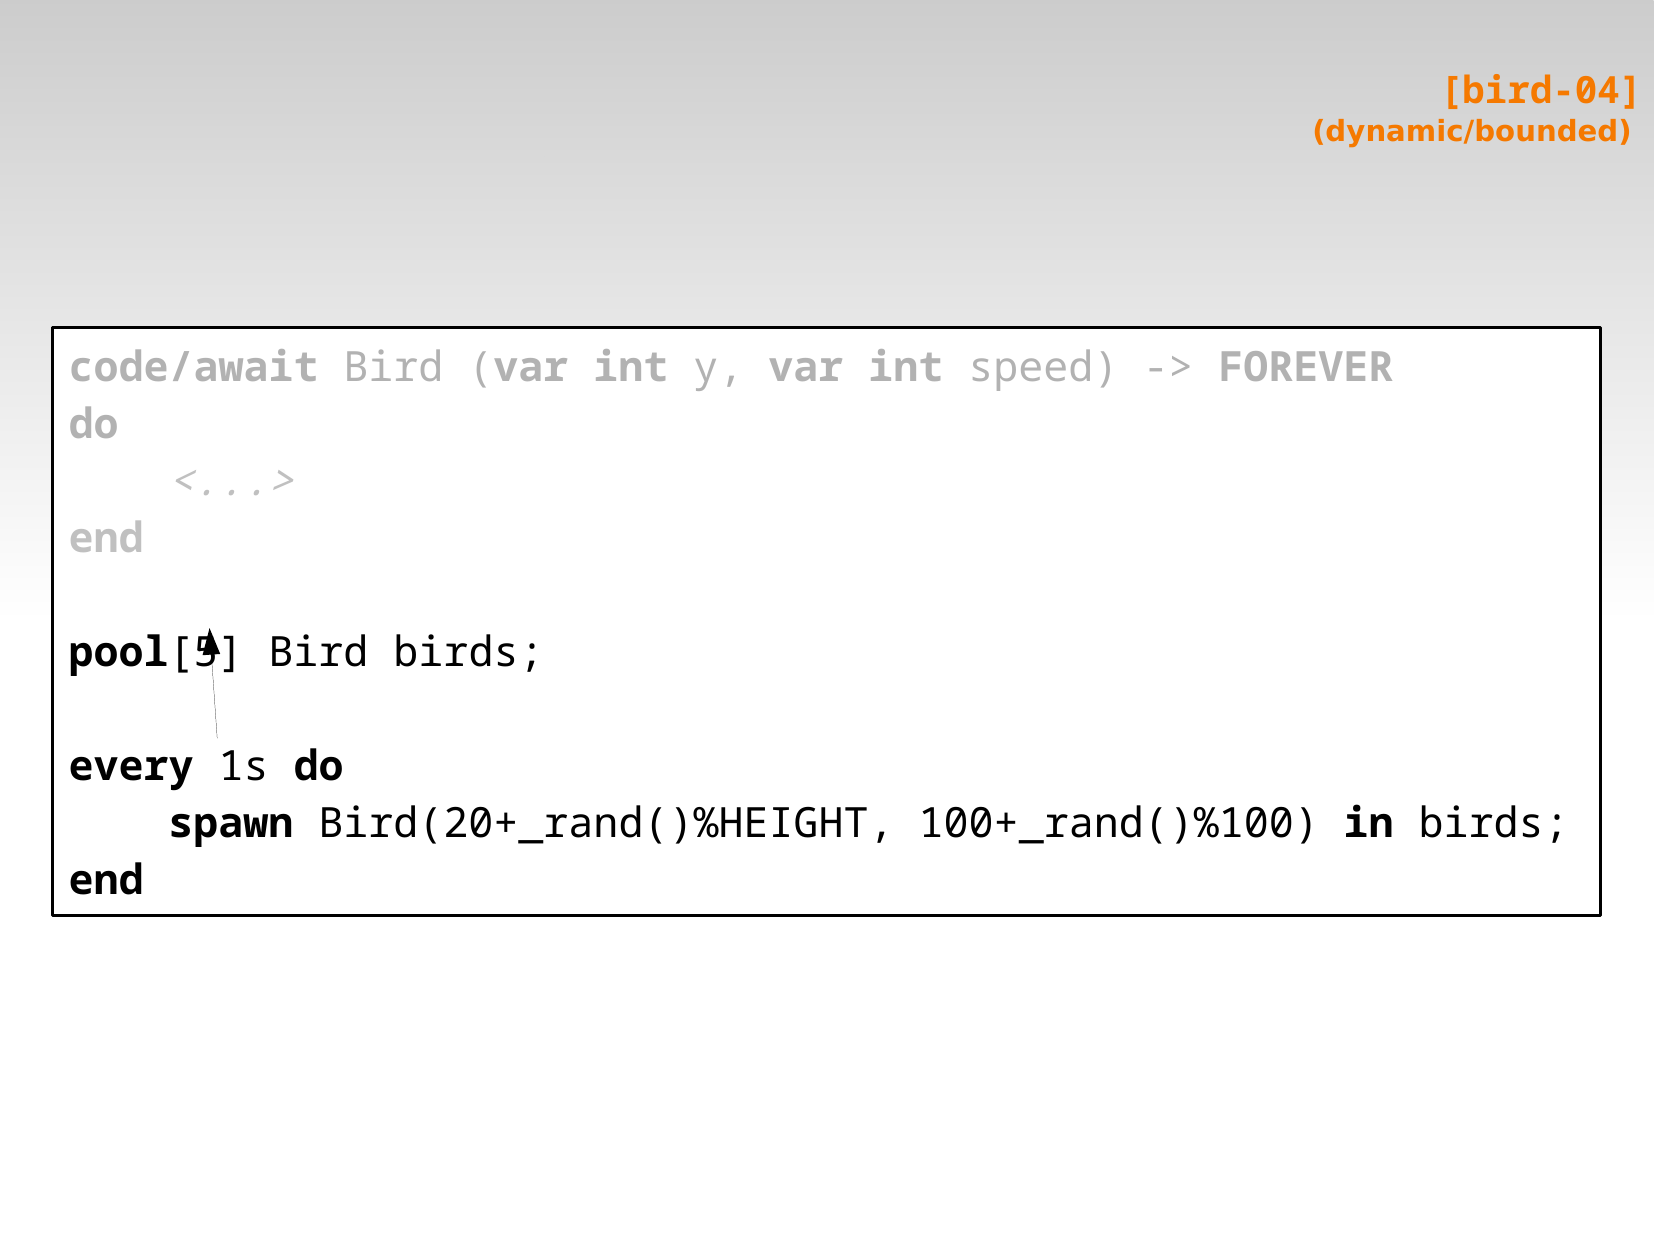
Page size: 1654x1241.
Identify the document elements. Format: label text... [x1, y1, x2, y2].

title [bird-04] (dynamic/bounded) [154, 2, 1643, 210]
text_box code/await Bird (var int y, var int speed) -> FOREVER do <...> end pool[5] Bird birds; every 1s do spawn Bird(20+_rand()%HEIGHT, 100+_rand()%100) in birds; end [52, 327, 1601, 889]
